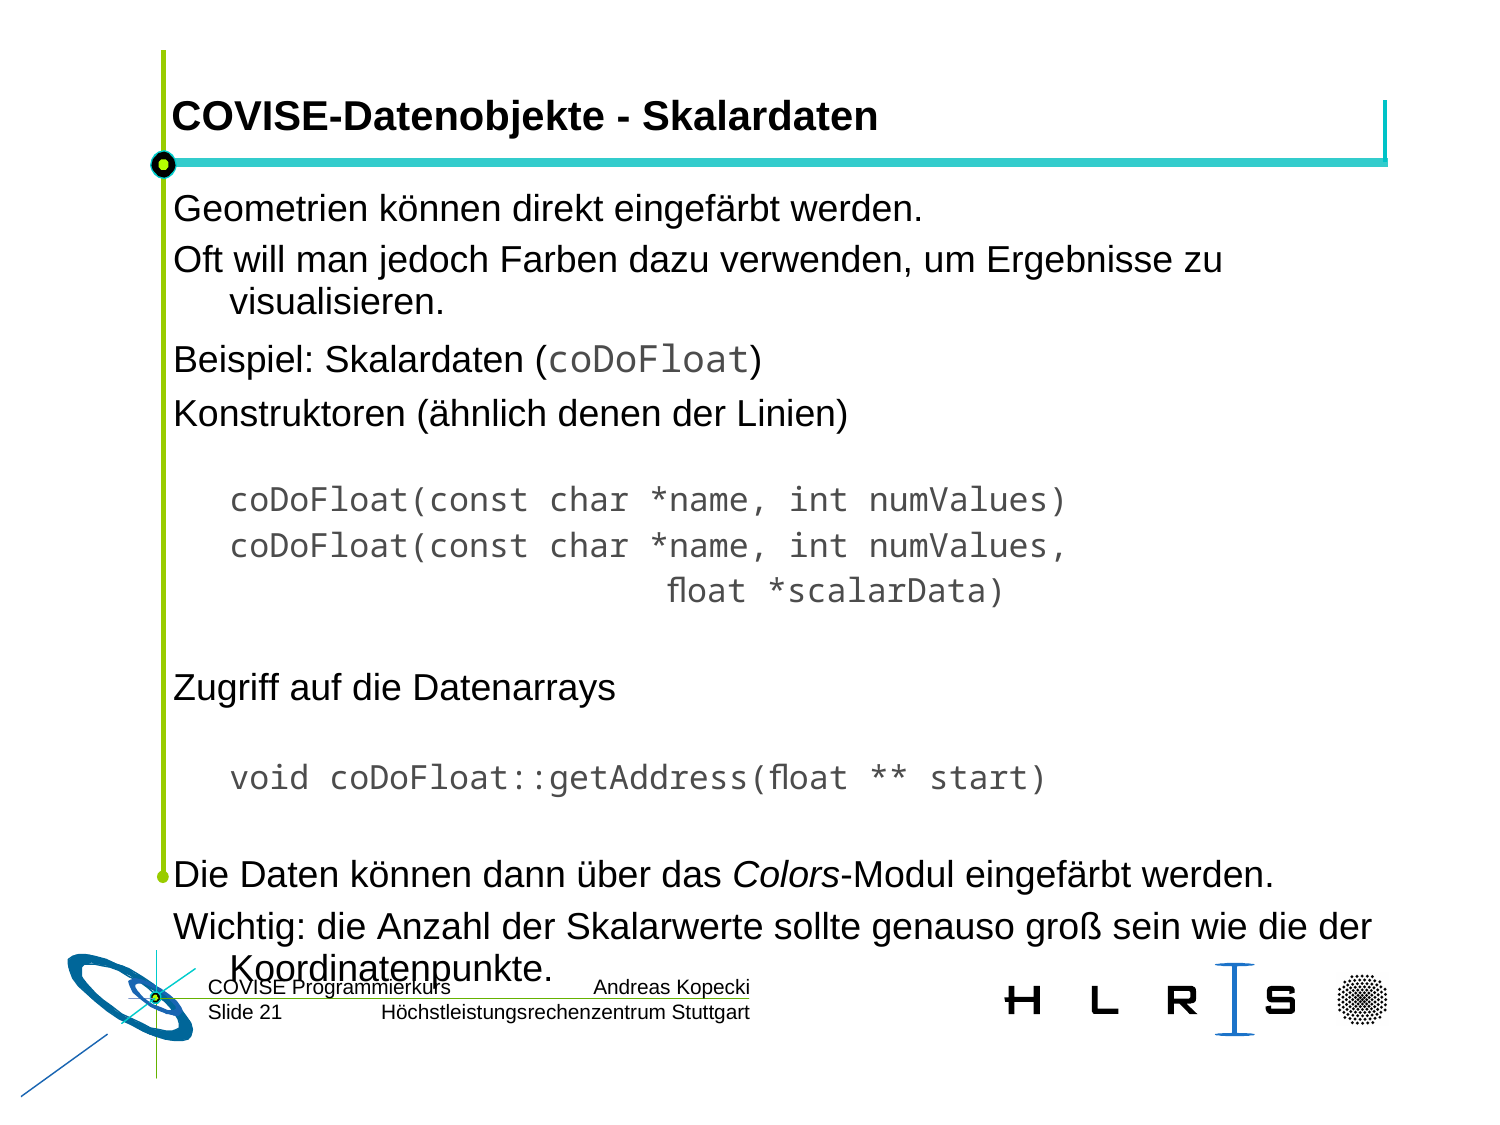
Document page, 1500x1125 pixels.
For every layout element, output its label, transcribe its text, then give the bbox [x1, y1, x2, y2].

title COVISE-Datenobjekte - Skalardaten [171, 83, 1386, 149]
list Geometrien können direkt eingefärbt werden. Oft will man jedoch Farben dazu verwenden, um Ergebnisse zu visualisieren. Beispiel: Skalardaten (coDoFloat) Konstruktoren (ähnlich denen der Linien) coDoFloat(const char *name, int numValues) coDoFloat(const char *name, int numValues, ﬂoat *scalarData) Zugriff auf die Datenarrays void coDoFloat::getAddress(ﬂoat ** start) Die Daten können dann über das Colors-Modul eingefärbt werden. Wichtig: die Anzahl der Skalarwerte sollte genauso groß sein wie die der Koordinatenpunkte. [173, 187, 1388, 938]
